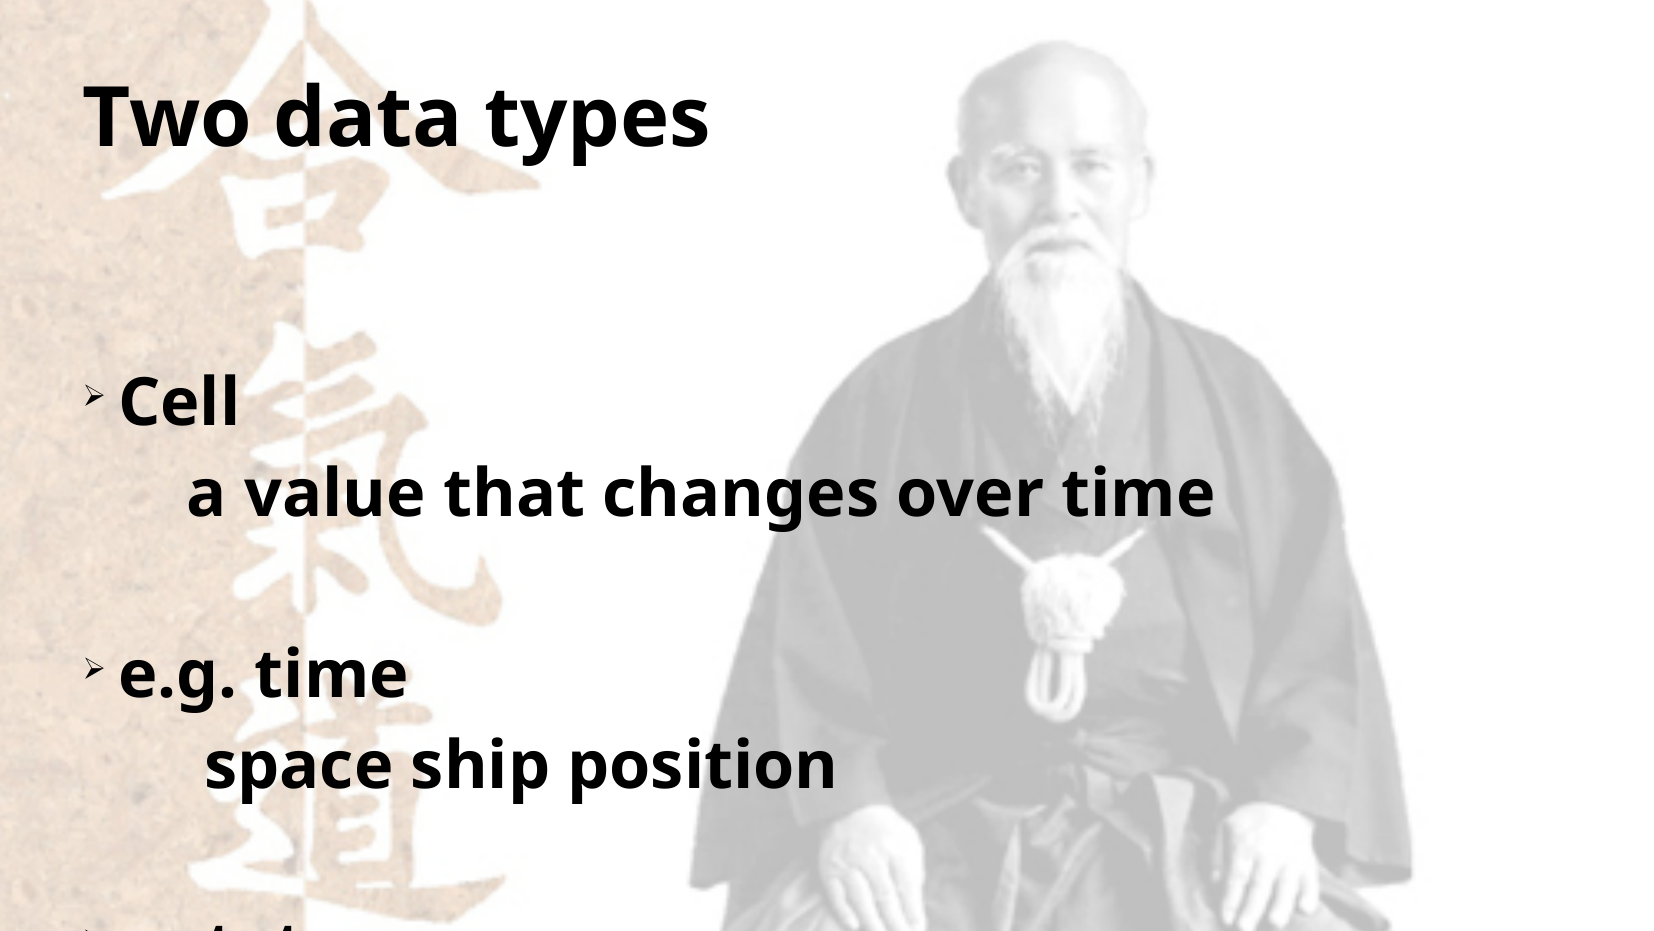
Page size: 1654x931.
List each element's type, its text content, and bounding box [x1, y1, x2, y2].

picture [0, 0, 1654, 931]
title Two data types [82, 37, 1571, 193]
subtitle Cell a value that changes over time e.g. time space ship position = state [82, 354, 1571, 822]
